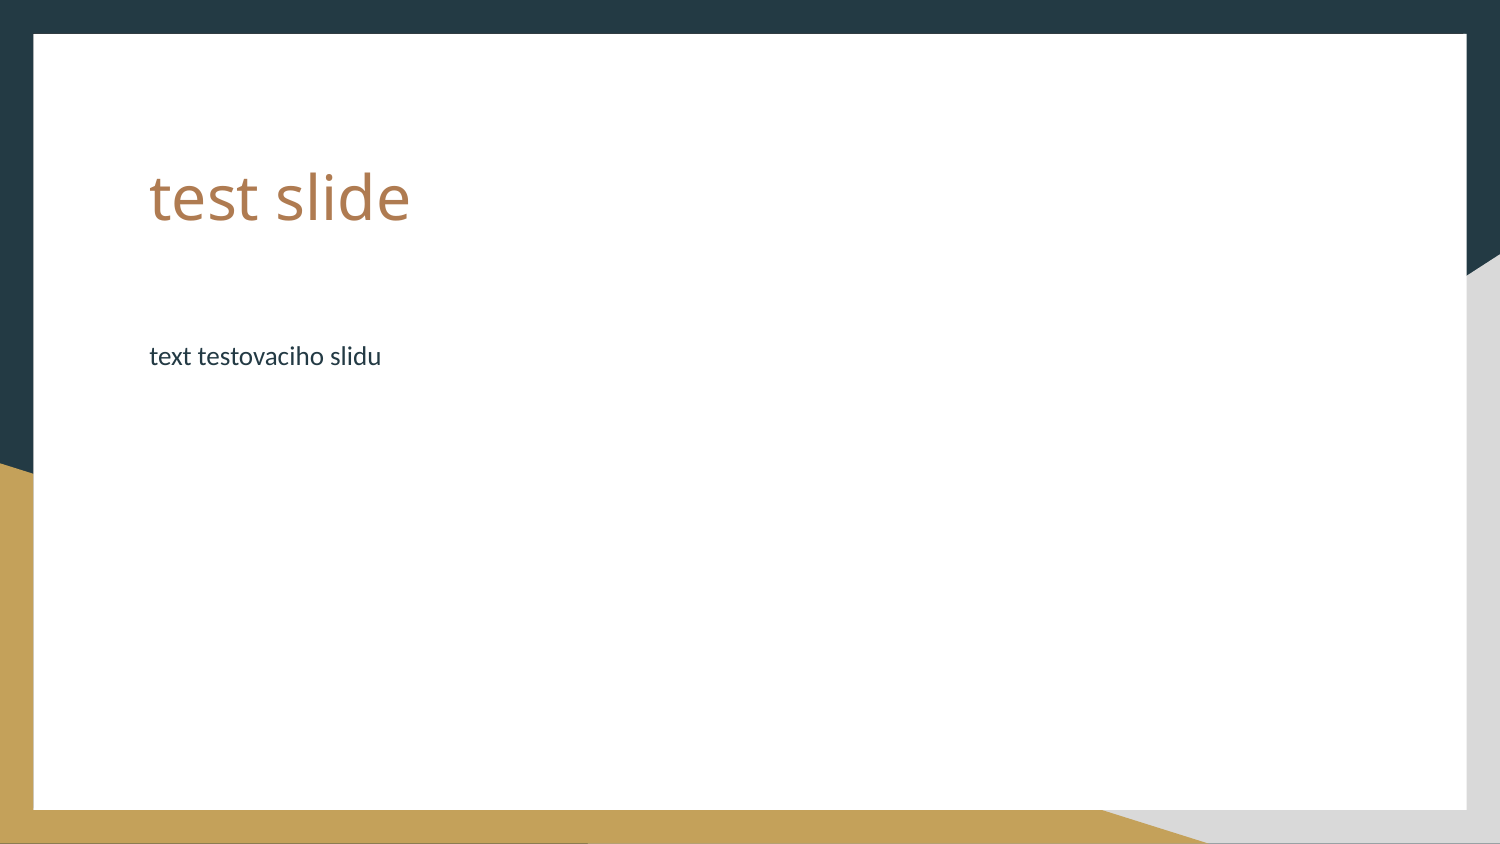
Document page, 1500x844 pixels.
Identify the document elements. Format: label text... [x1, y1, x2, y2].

title test slide [134, 138, 1366, 296]
list text testovaciho slidu [134, 326, 1366, 729]
